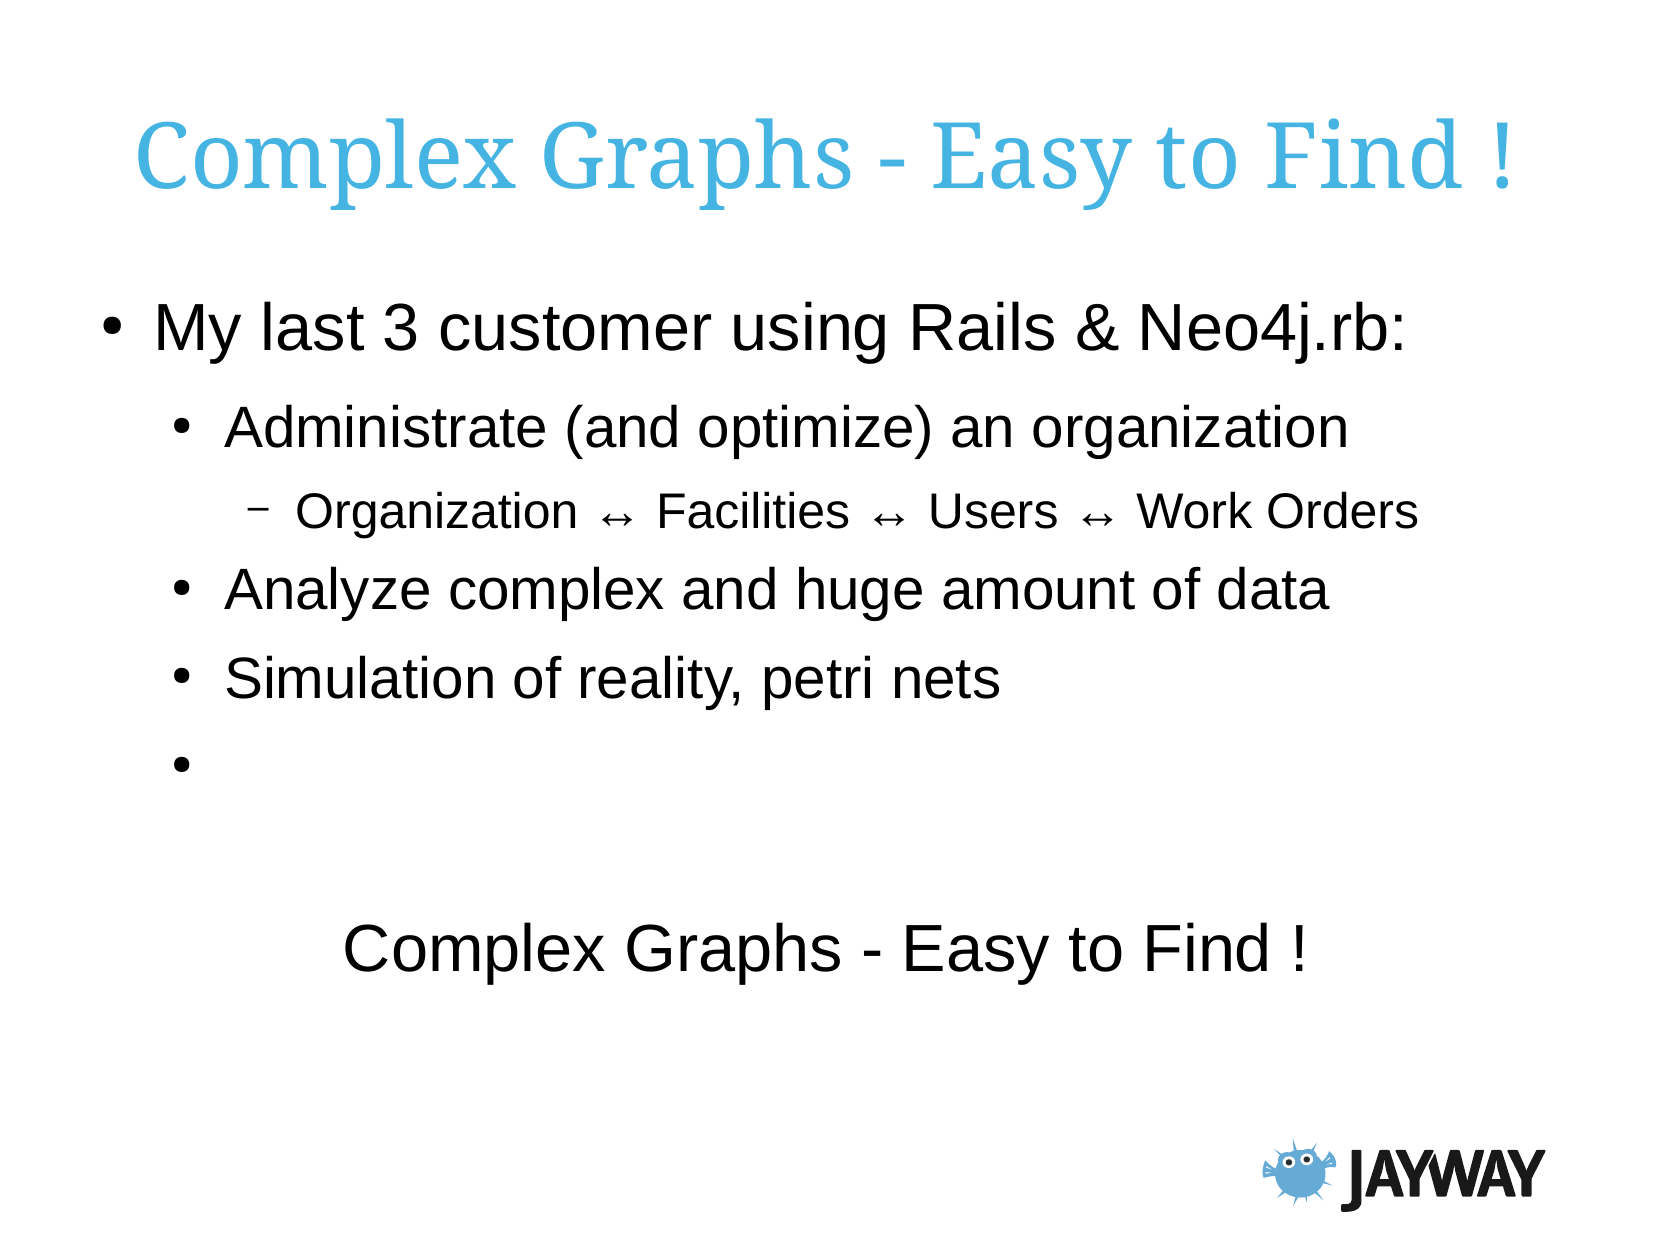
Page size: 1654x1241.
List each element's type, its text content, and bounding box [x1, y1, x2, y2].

list My last 3 customer using Rails & Neo4j.rb: Administrate (and optimize) an organization Organization ↔ Facilities ↔ Users ↔ Work Orders Analyze complex and huge amount of data Simulation of reality, petri nets Complex Graphs - Easy to Find ! [82, 290, 1571, 1109]
title Complex Graphs - Easy to Find ! [82, 56, 1571, 250]
